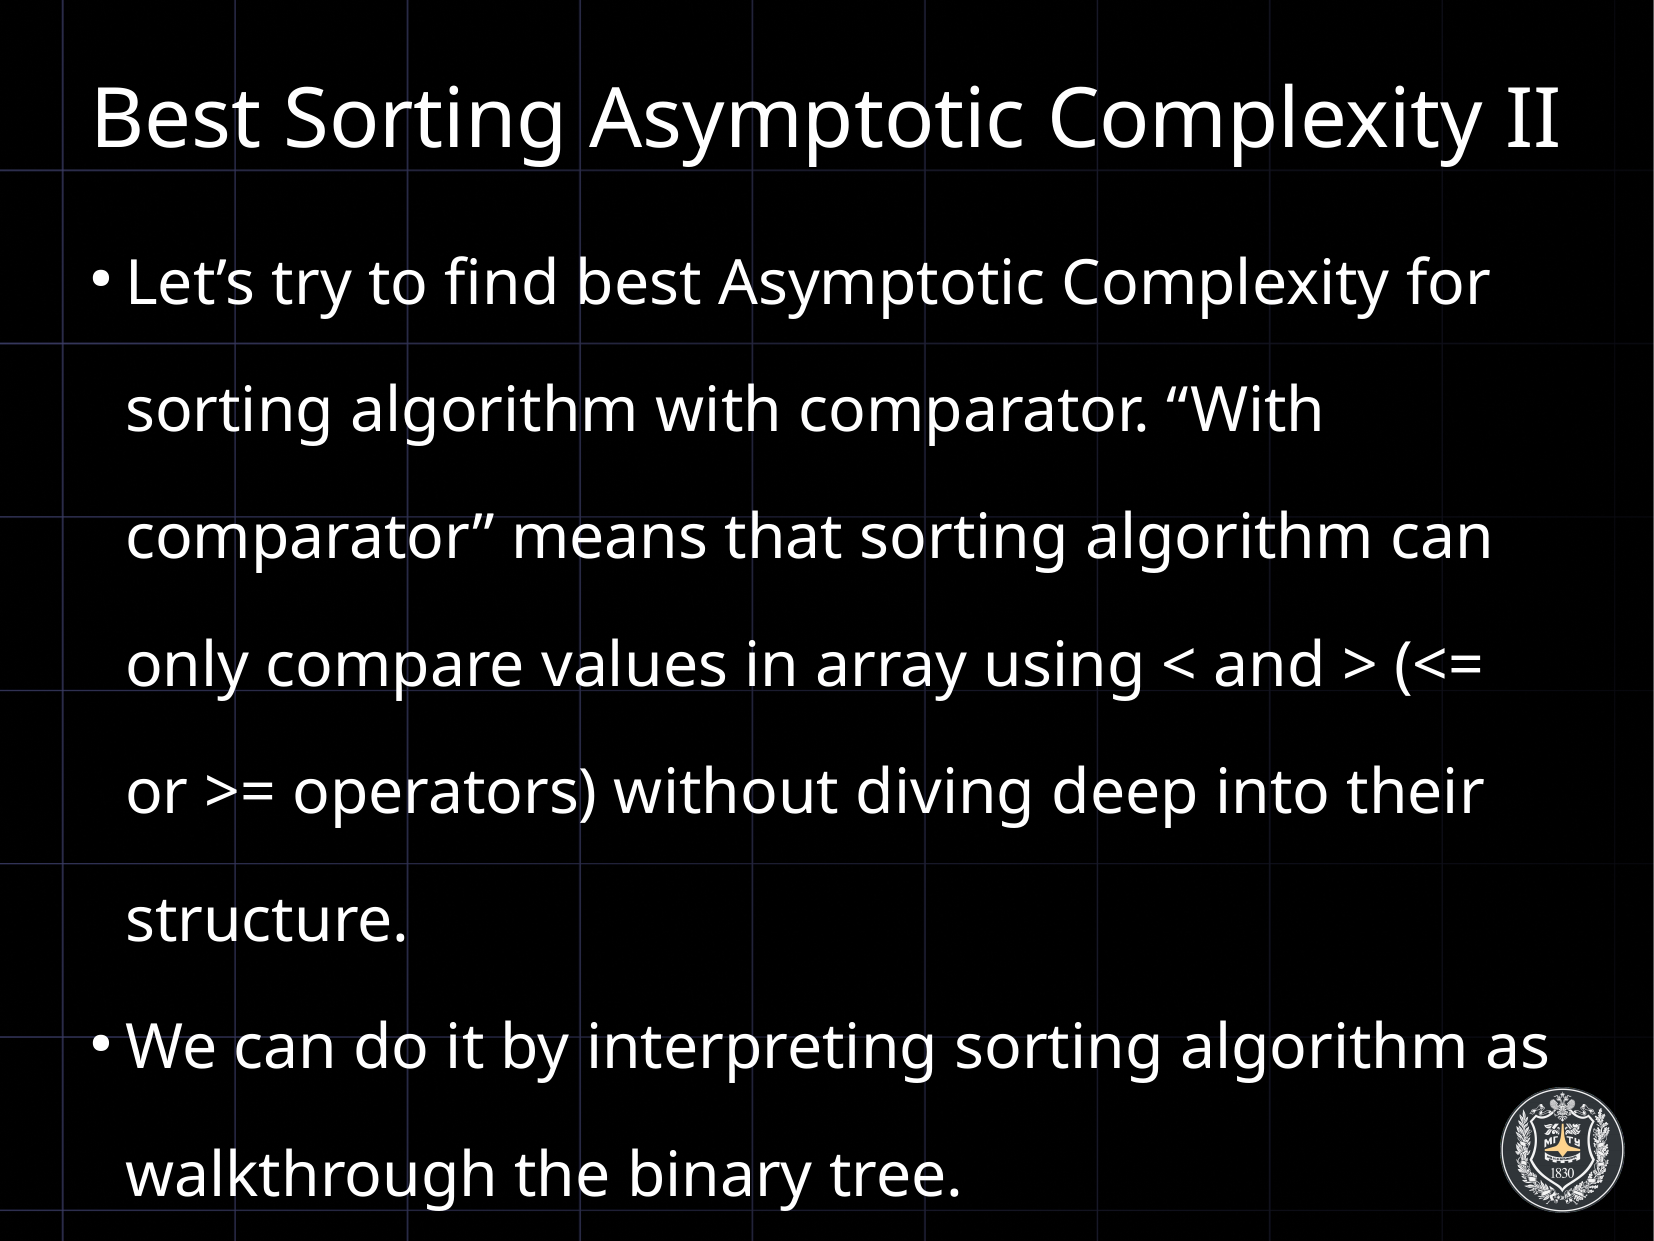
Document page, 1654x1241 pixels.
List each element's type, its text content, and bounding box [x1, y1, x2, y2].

text_box Let’s try to find best Asymptotic Complexity for sorting algorithm with comparator. “With comparator” means that sorting algorithm can only compare values in array using < and > (<= or >= operators) without diving deep into their structure. We can do it by interpreting sorting algorithm as walkthrough the binary tree. [75, 187, 1576, 1140]
picture [0, 0, 1654, 1241]
title Best Sorting Asymptotic Complexity II [82, 37, 1571, 187]
